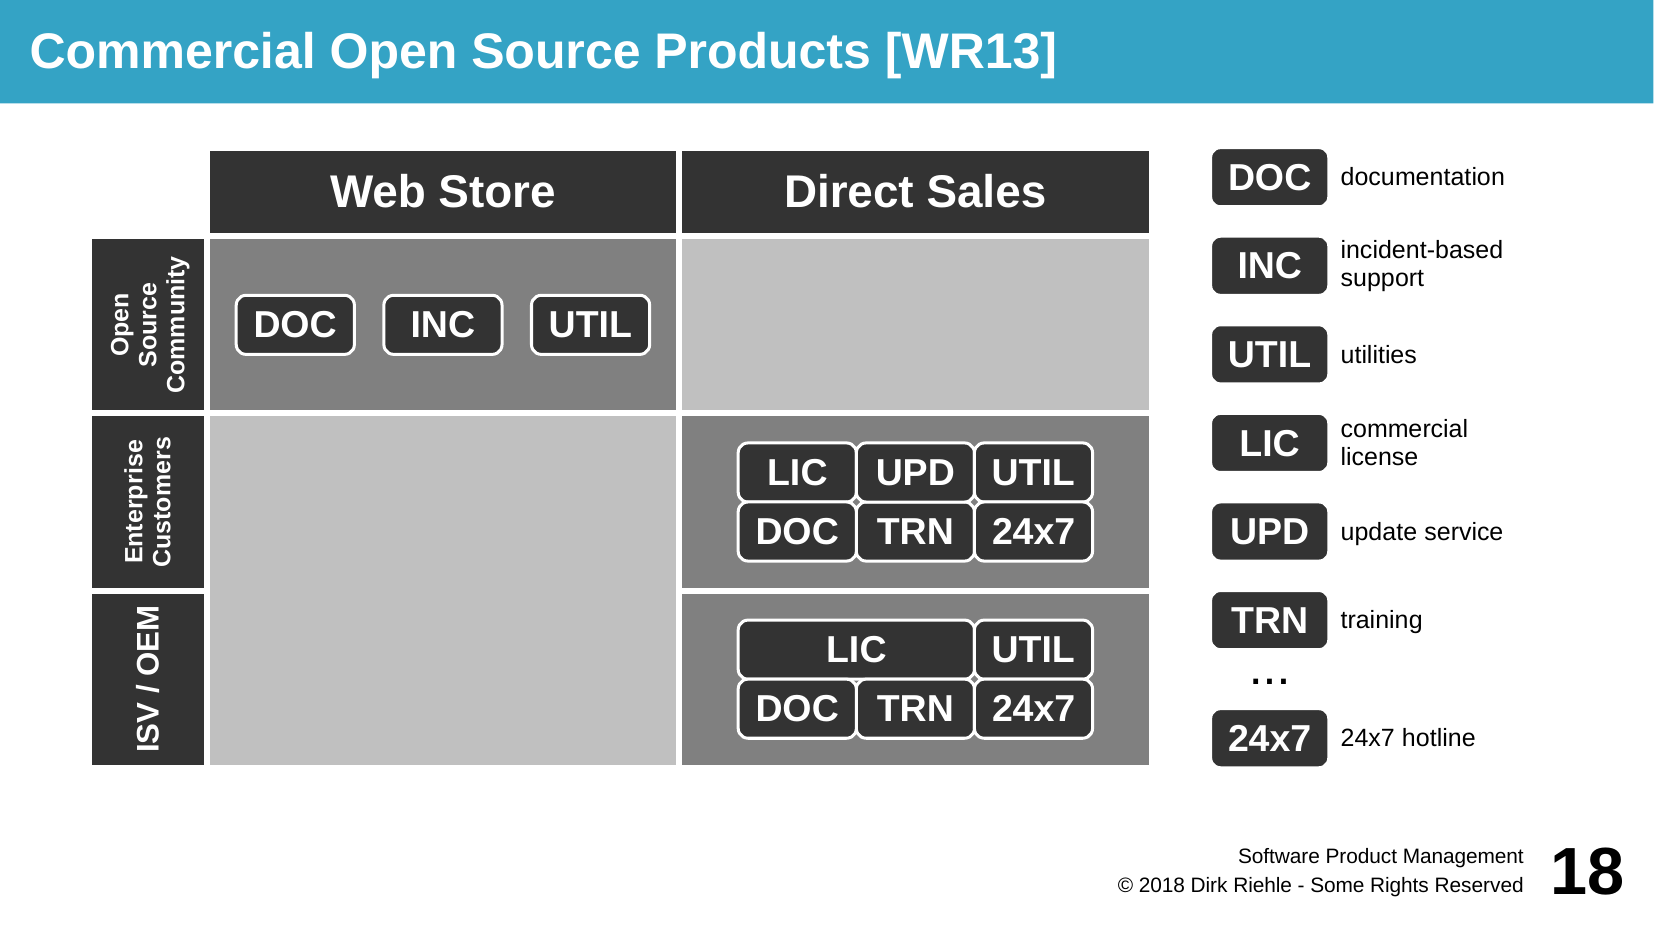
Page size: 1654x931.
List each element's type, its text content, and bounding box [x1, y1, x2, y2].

text_box LIC [1210, 413, 1328, 473]
text_box INC [383, 295, 503, 355]
text_box 24x7 [1210, 708, 1328, 768]
text_box DOC [738, 501, 857, 562]
text_box Enterprise Customers [88, 413, 206, 590]
text_box TRN [856, 679, 974, 739]
text_box LIC [738, 442, 856, 502]
text_box [206, 236, 1152, 768]
text_box DOC [236, 295, 355, 355]
text_box DOC [1210, 147, 1328, 207]
text_box 24x7 [974, 501, 1093, 562]
title Commercial Open Source Products [WR13] [0, 0, 1654, 104]
text_box 24x7 [974, 679, 1093, 739]
text_box training [1328, 590, 1565, 650]
text_box Open Source Community [88, 236, 206, 413]
text_box INC [1210, 236, 1328, 296]
text_box TRN [1210, 590, 1328, 637]
text_box UTIL [974, 620, 1093, 679]
text_box UTIL [974, 442, 1093, 502]
text_box UPD [1210, 501, 1328, 562]
text_box TRN [856, 502, 974, 562]
text_box UTIL [531, 295, 650, 355]
text_box incident-based support [1328, 236, 1565, 296]
text_box Web Store [206, 147, 679, 236]
text_box UPD [856, 442, 974, 503]
text_box 24x7 hotline [1328, 708, 1565, 768]
text_box commercial license [1328, 413, 1565, 473]
text_box DOC [738, 679, 857, 739]
text_box Direct Sales [679, 147, 1152, 236]
text_box ISV / OEM [88, 590, 206, 768]
text_box ... [1210, 637, 1329, 697]
text_box UTIL [1210, 324, 1328, 384]
text_box LIC [738, 620, 974, 680]
text_box documentation [1328, 147, 1565, 207]
text_box update service [1328, 501, 1565, 562]
text_box utilities [1328, 324, 1565, 384]
